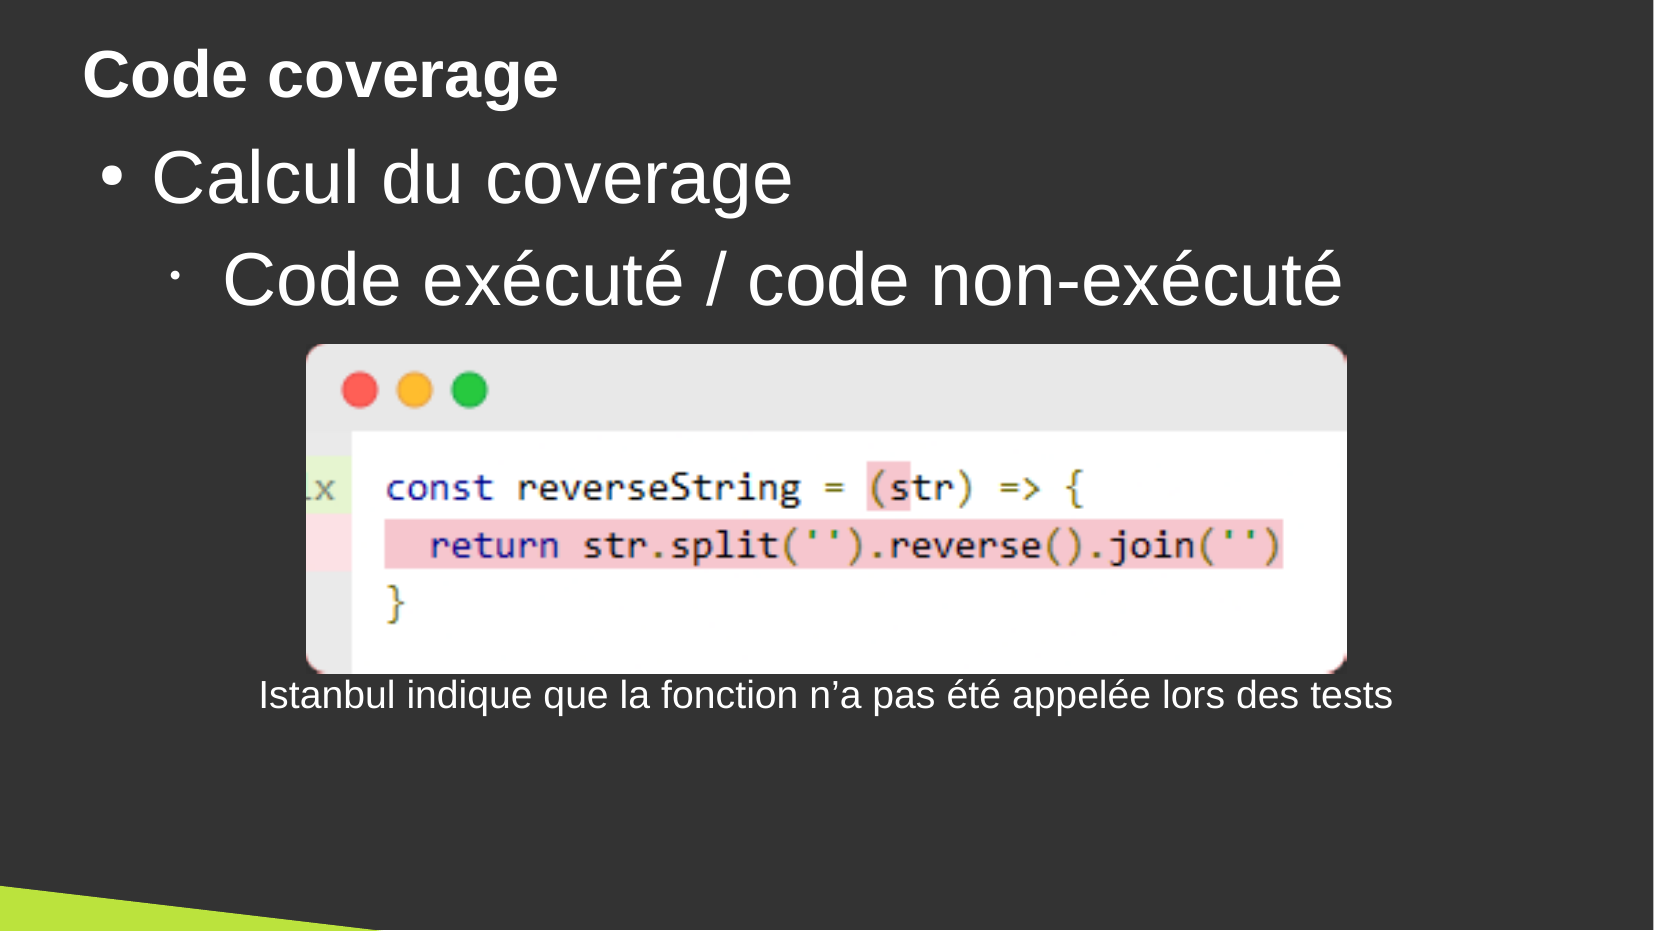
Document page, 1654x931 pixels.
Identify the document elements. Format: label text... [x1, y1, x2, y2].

list Istanbul indique que la fonction n’a pas été appelée lors des tests [233, 673, 1421, 756]
list Calcul du coverage Code exécuté / code non-exécuté [80, 135, 1619, 367]
text_box [0, 885, 384, 931]
title Code coverage [82, 37, 1571, 112]
picture [306, 344, 1347, 674]
